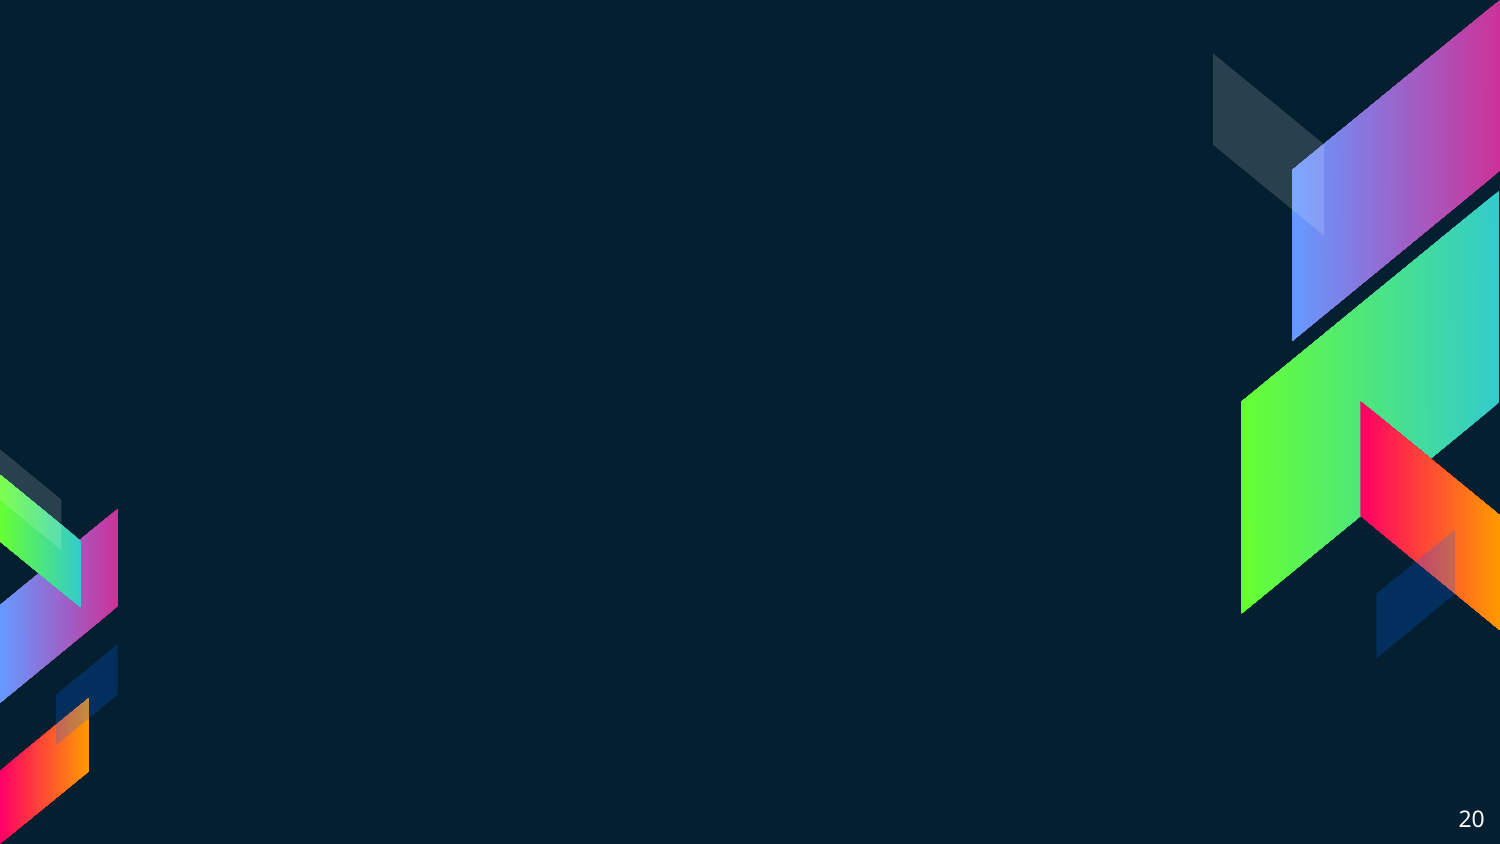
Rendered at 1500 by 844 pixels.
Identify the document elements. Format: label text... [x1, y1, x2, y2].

slide_number <number> [1403, 789, 1500, 844]
